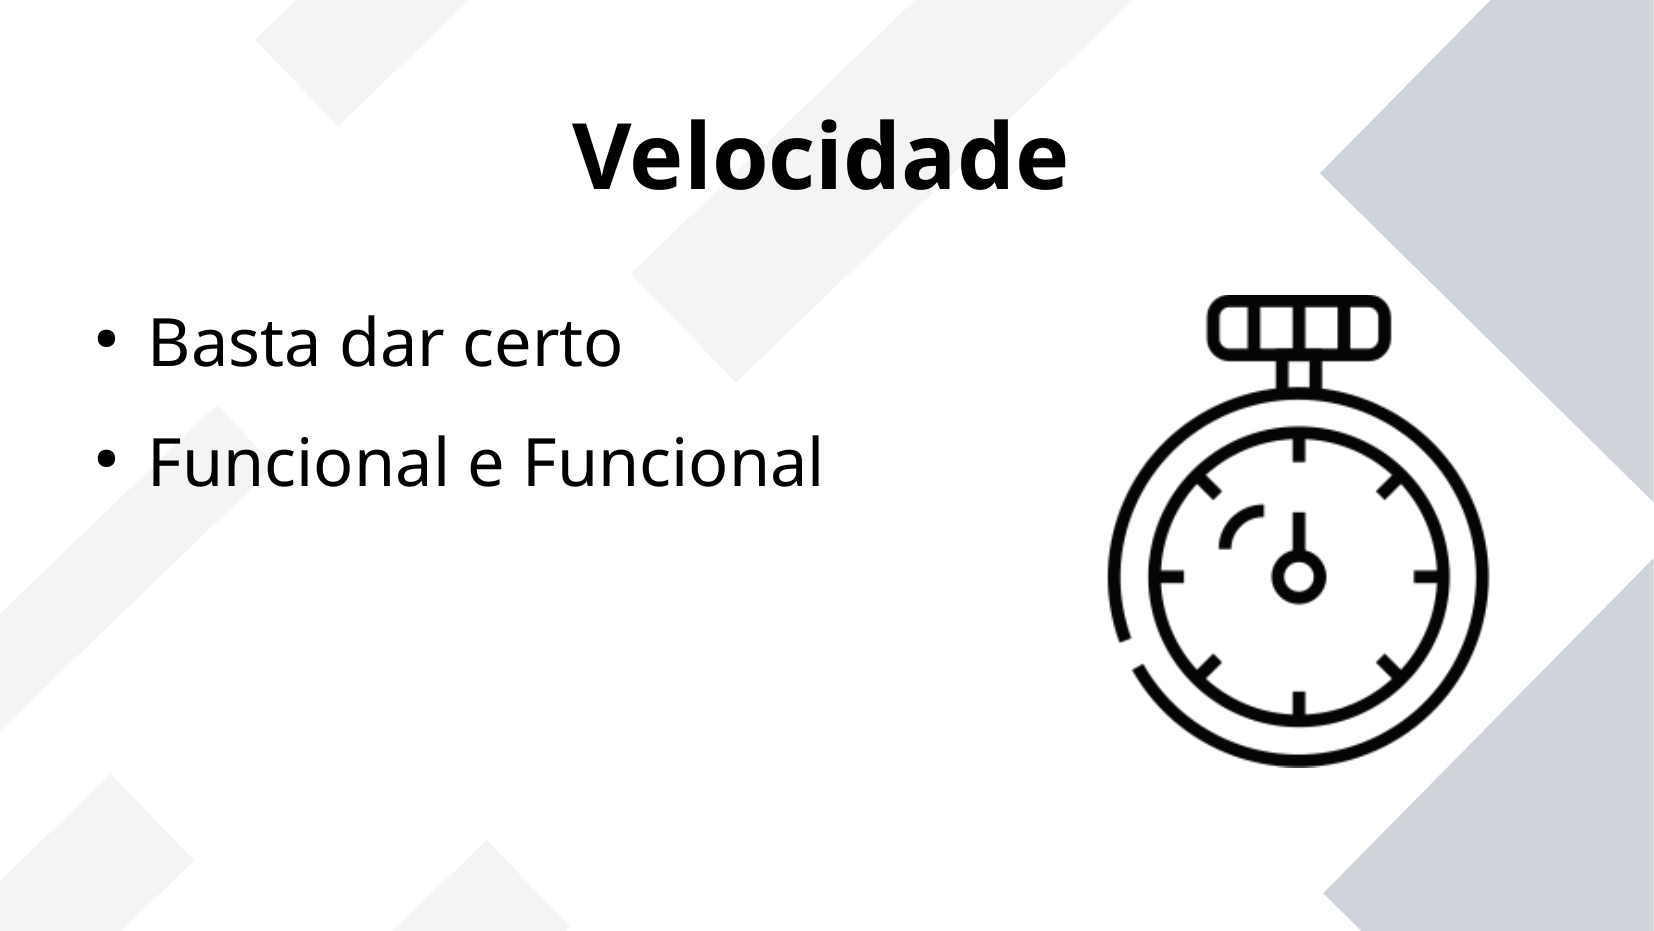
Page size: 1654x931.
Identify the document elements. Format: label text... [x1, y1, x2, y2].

list Basta dar certo Funcional e Funcional [76, 295, 1088, 835]
title Velocidade [76, 76, 1565, 233]
picture [1062, 295, 1536, 768]
